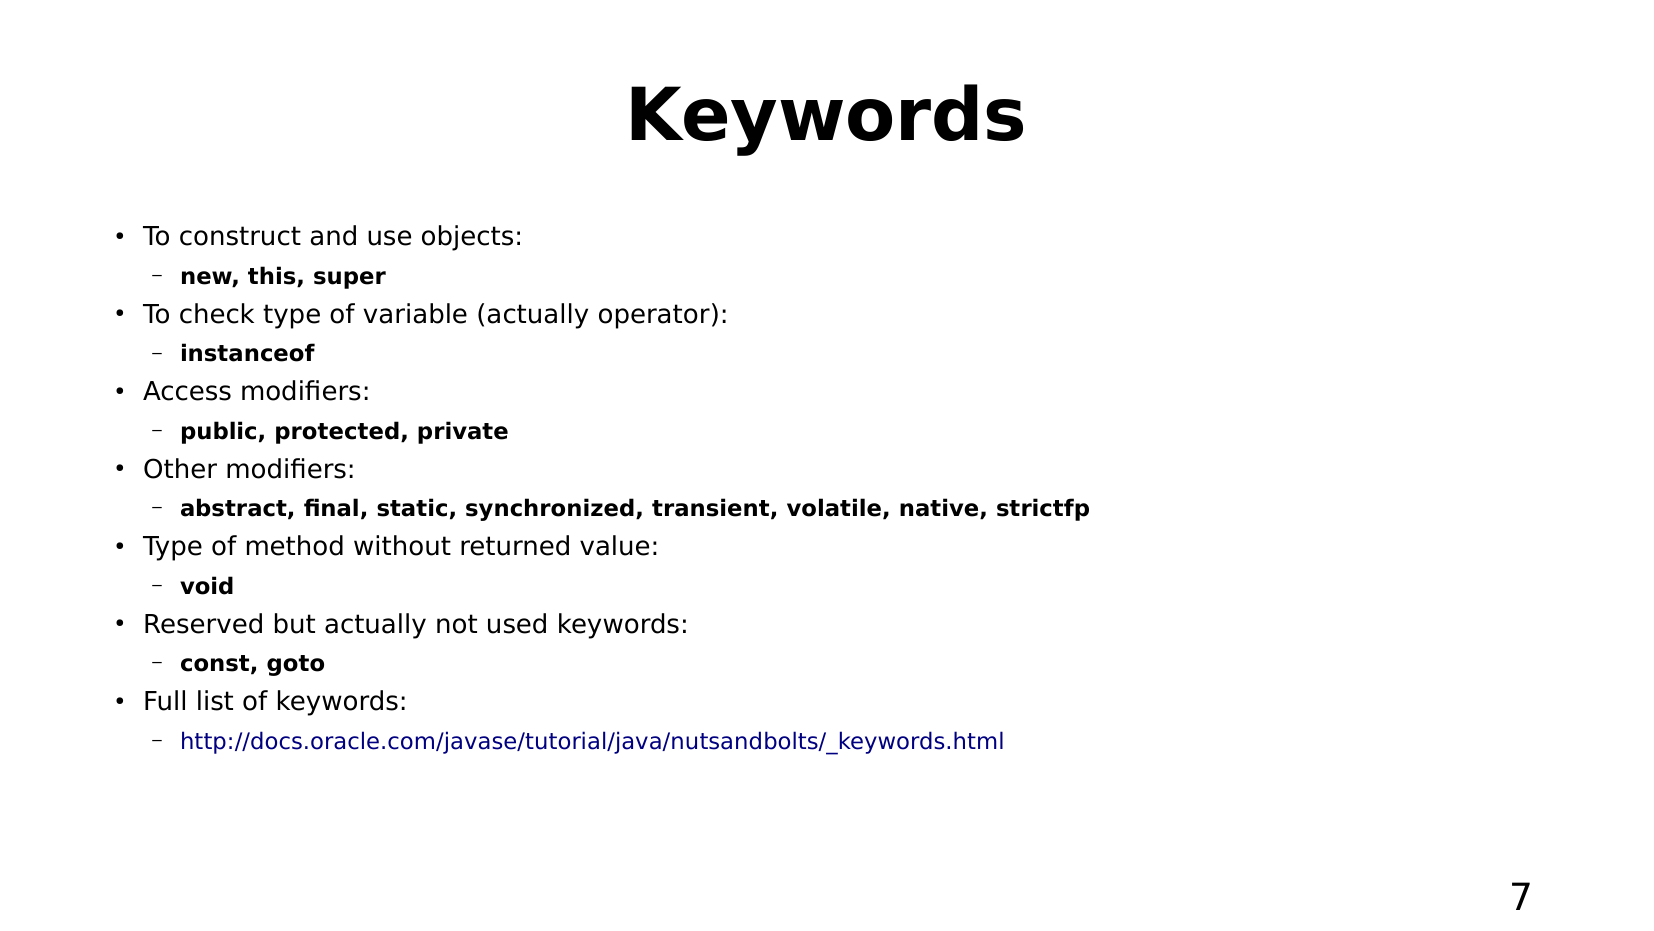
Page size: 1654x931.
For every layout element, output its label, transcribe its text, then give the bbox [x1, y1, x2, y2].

title Keywords [82, 72, 1571, 158]
list To construct and use objects: new, this, super To check type of variable (actually operator): instanceof Access modifiers: public, protected, private Other modifiers: abstract, final, static, synchronized, transient, volatile, native, strictfp Type of method without returned value: void Reserved but actually not used keywords: const, goto Full list of keywords: http://docs.oracle.com/javase/tutorial/java/nutsandbolts/_keywords.html [106, 221, 1562, 761]
